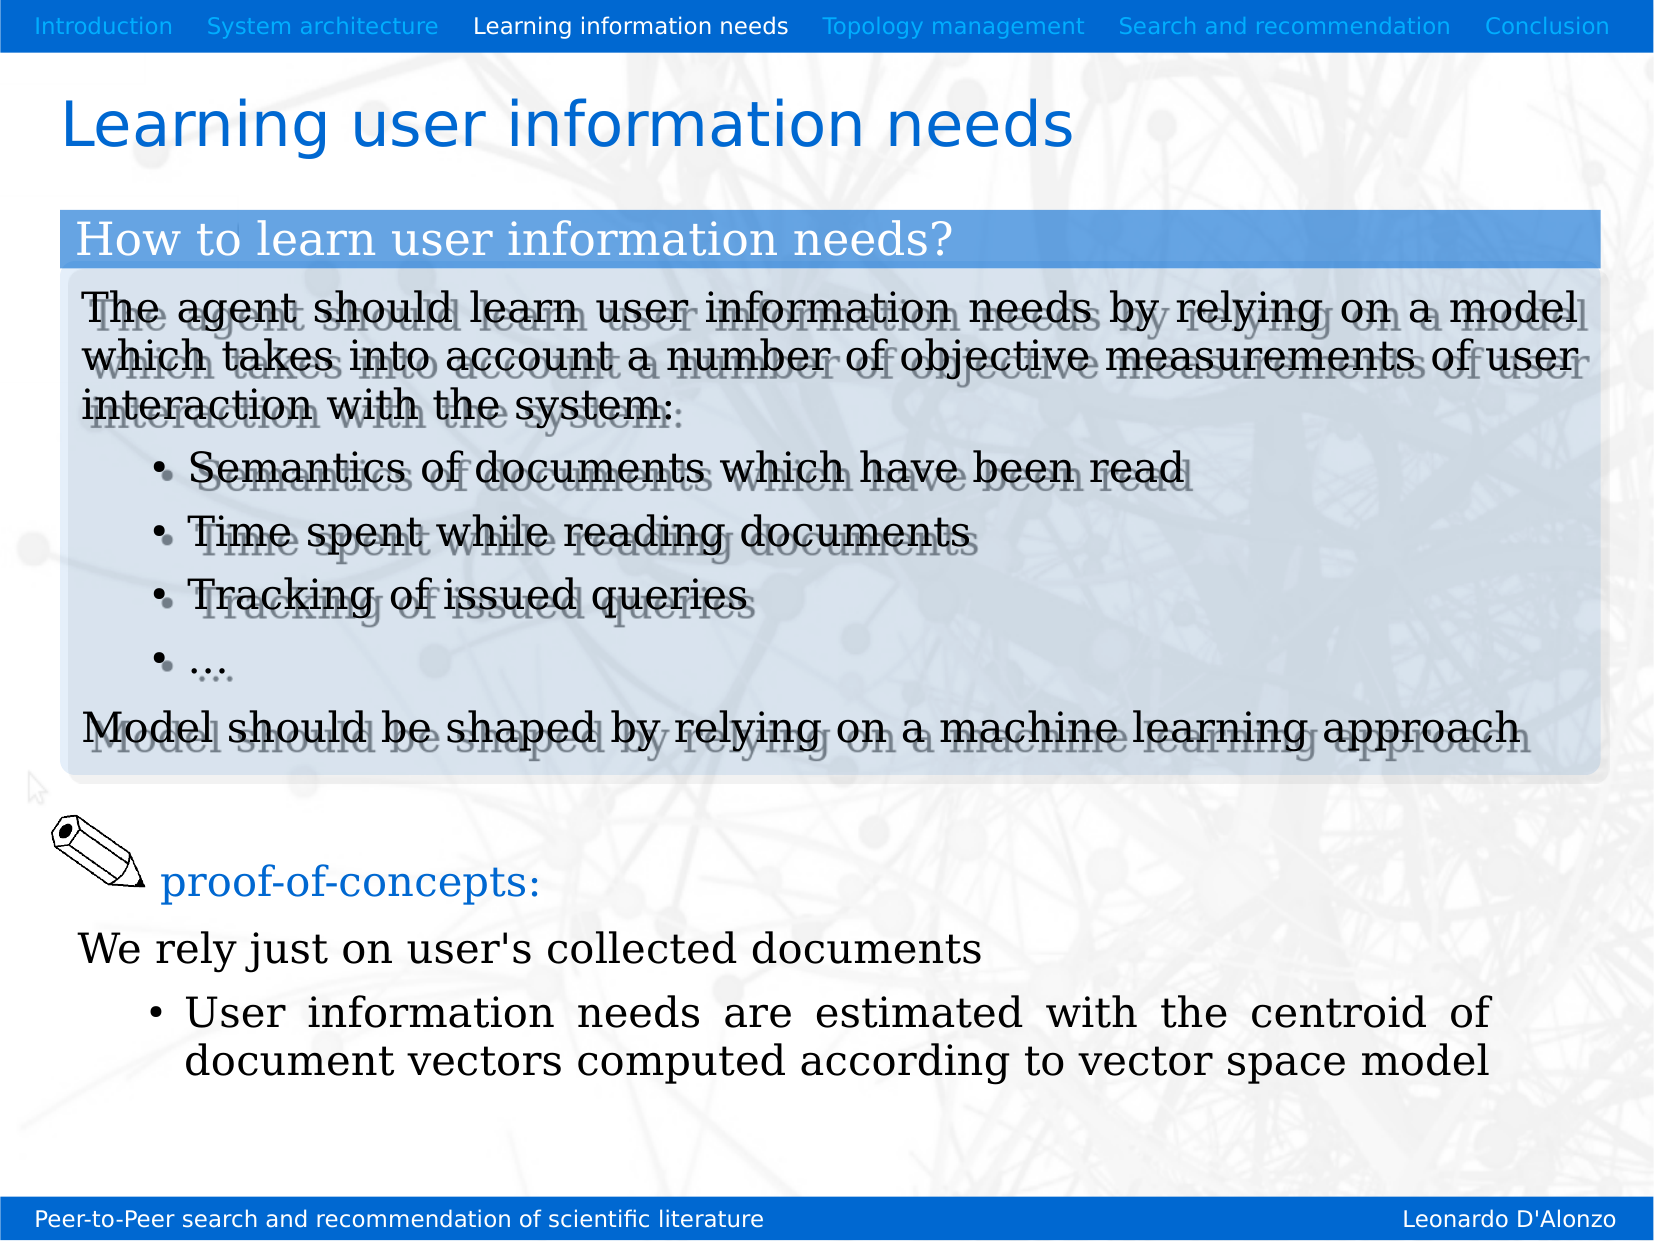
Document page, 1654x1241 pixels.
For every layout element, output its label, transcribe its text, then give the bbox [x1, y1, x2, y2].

text_box proof-of-concepts: [145, 850, 584, 914]
text_box Introduction [19, 6, 189, 48]
text_box Conclusion [1470, 6, 1626, 48]
title Learning user information needs [60, 75, 1549, 175]
text_box System architecture [192, 6, 455, 48]
text_box [0, 0, 1654, 53]
picture [0, 53, 1654, 1196]
text_box [0, 1196, 1654, 1241]
text_box Leonardo D'Alonzo [1387, 1198, 1647, 1241]
text_box Learning information needs [458, 6, 804, 48]
text_box We rely just on user's collected documents User information needs are estimated with the centroid of document vectors computed according to vector space model [63, 917, 1603, 1135]
text_box Topology management [807, 6, 1100, 48]
text_box The agent should learn user information needs by relying on a model which takes into account a number of objective measurements of user interaction with the system: Semantics of documents which have been read Time spent while reading documents Tracking of issued queries … Model should be shaped by relying on a machine learning approach [60, 269, 1601, 775]
text_box How to learn user information needs? [60, 209, 1601, 269]
text_box Search and recommendation [1103, 6, 1467, 48]
text_box Peer-to-Peer search and recommendation of scientific literature [19, 1198, 898, 1241]
